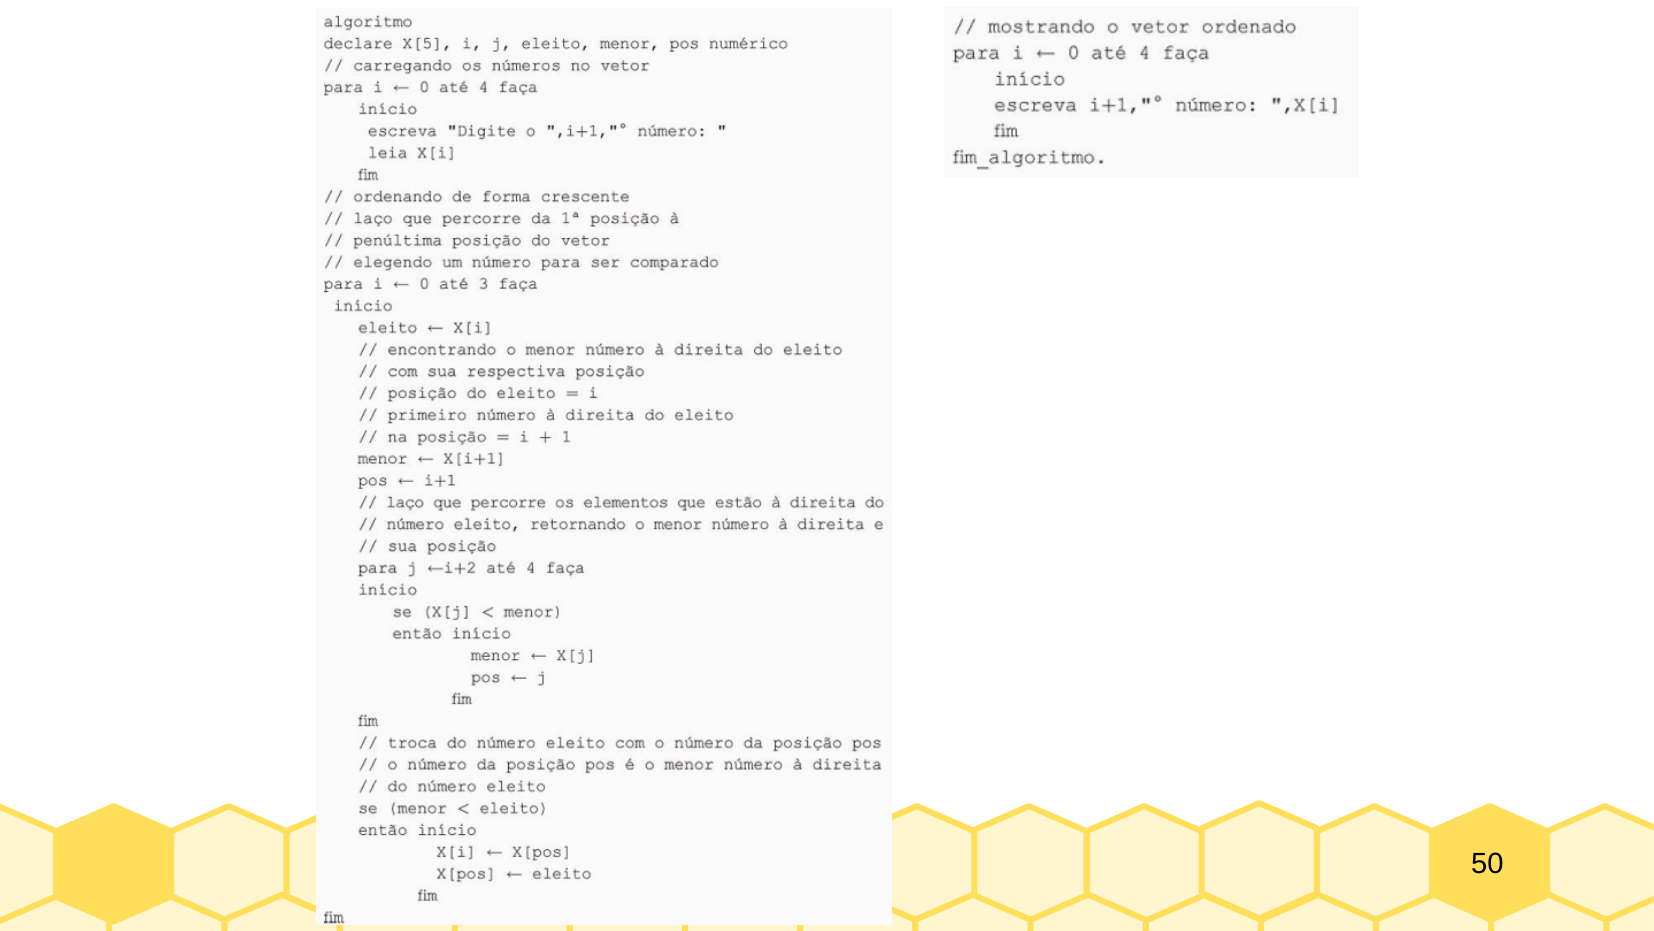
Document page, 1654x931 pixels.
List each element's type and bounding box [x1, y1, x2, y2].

picture [944, 7, 1359, 178]
picture [316, 8, 892, 925]
